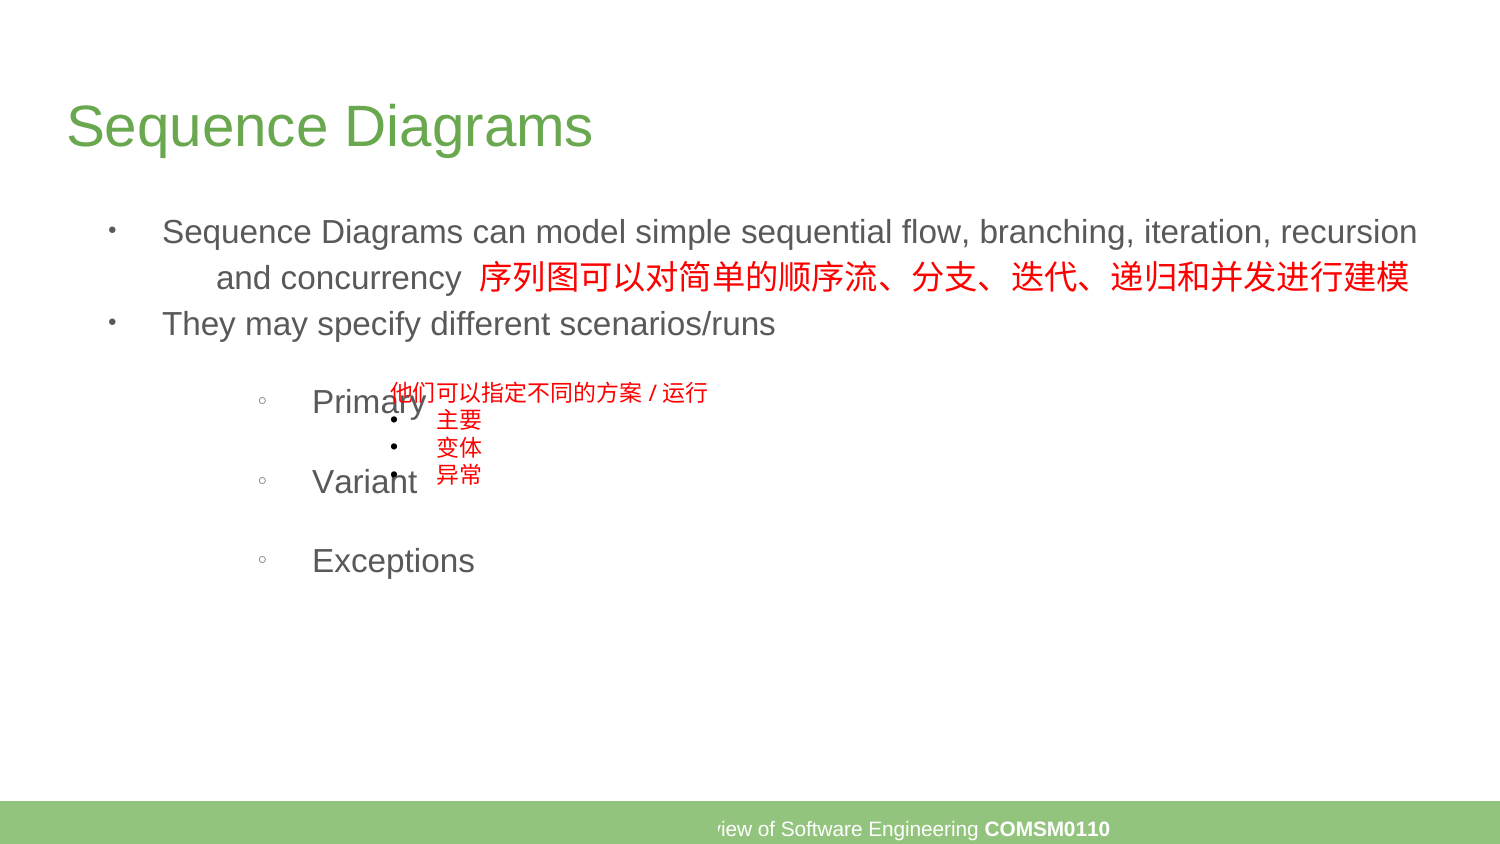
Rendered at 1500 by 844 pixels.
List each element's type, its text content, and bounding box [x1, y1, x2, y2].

title Sequence Diagrams [51, 72, 1449, 167]
list Sequence Diagrams can model simple sequential flow, branching, iteration, recursion and concurrency 序列图可以对简单的顺序流、分支、迭代、递归和并发进行建模 They may specify different scenarios/runs Primary Variant Exceptions [51, 189, 1449, 750]
text_box 他们可以指定不同的方案/运行 主要 变体 异常 [375, 370, 1126, 498]
